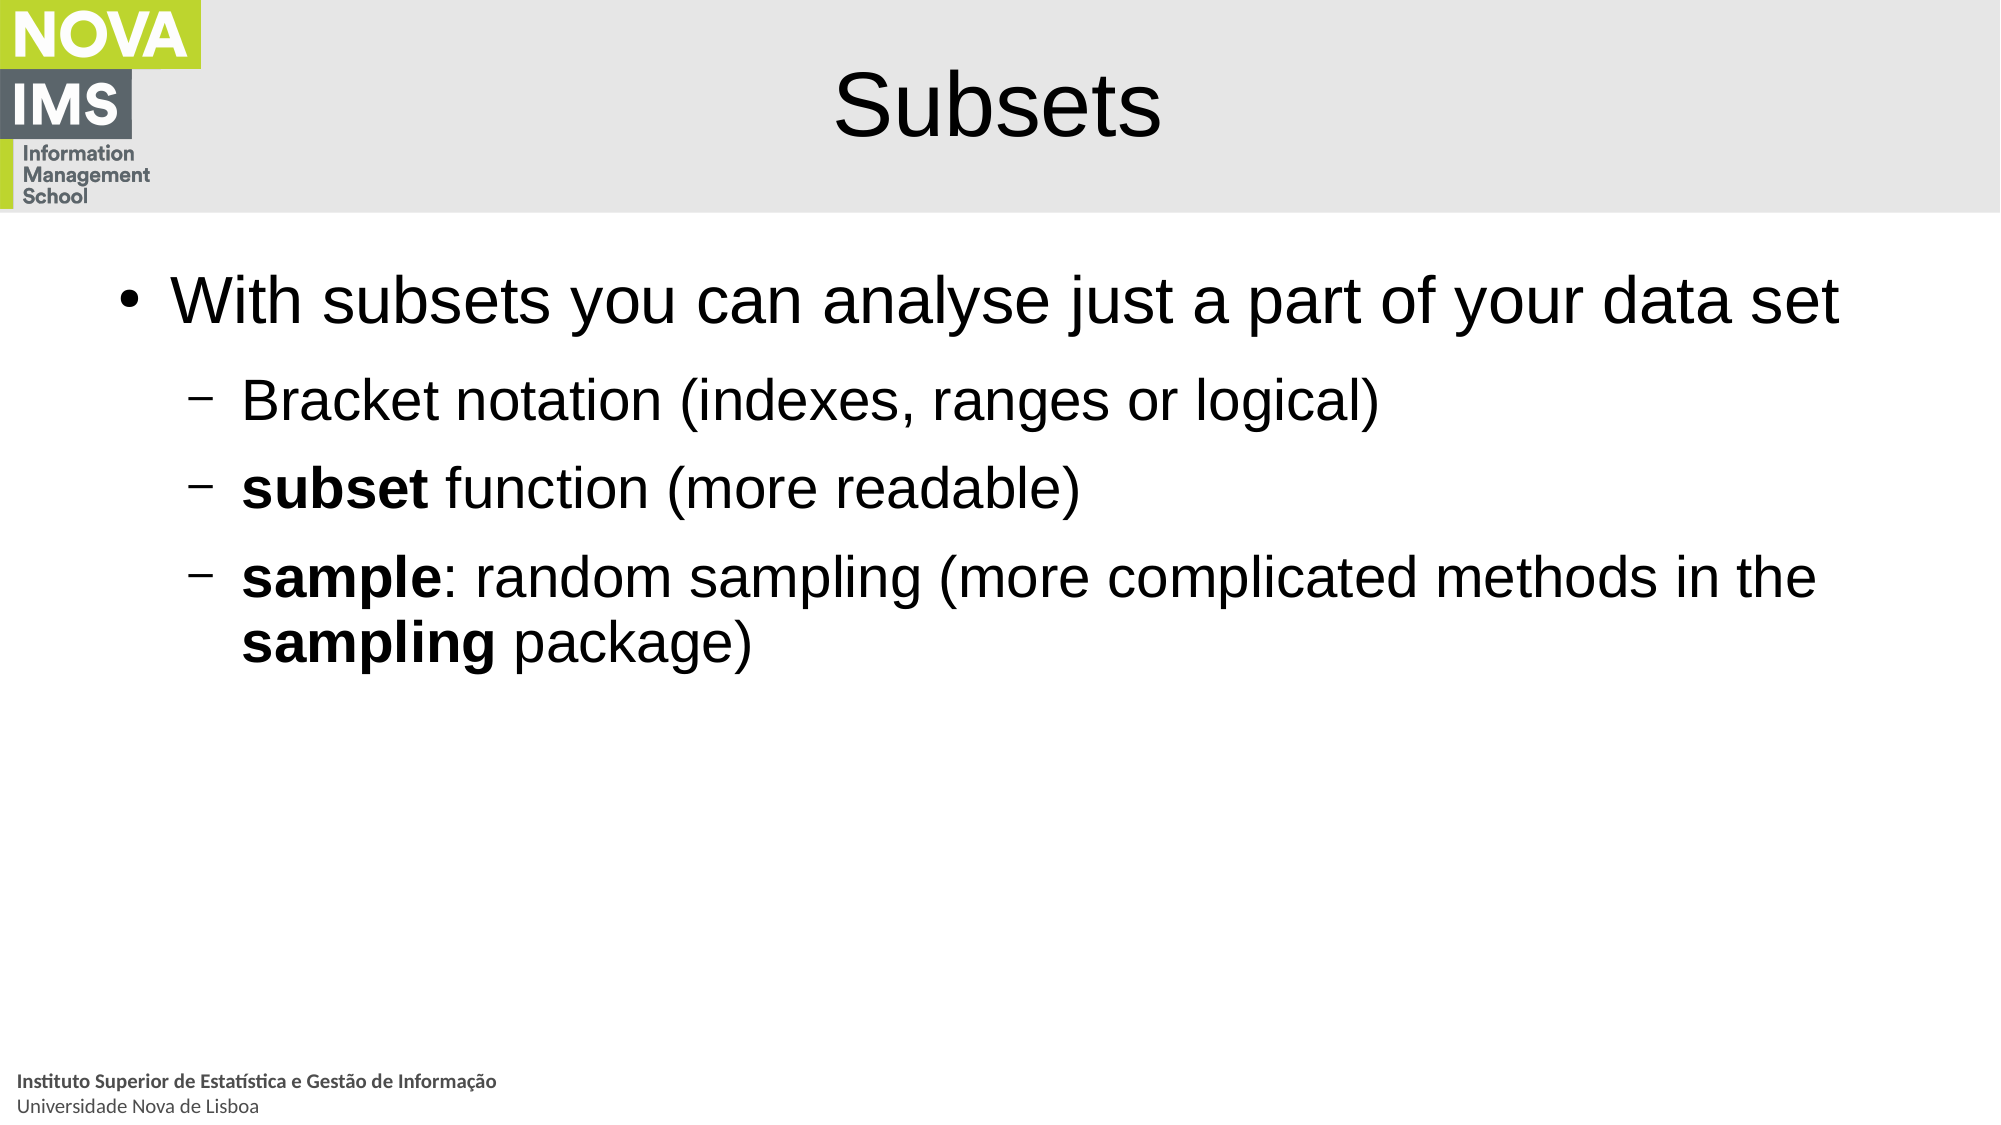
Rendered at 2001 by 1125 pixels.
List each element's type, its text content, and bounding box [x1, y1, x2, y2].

list With subsets you can analyse just a part of your data set Bracket notation (indexes, ranges or logical) subset function (more readable) sample: random sampling (more complicated methods in the sampling package) [99, 263, 1900, 916]
picture [0, 0, 201, 209]
title Subsets [94, 19, 1902, 189]
